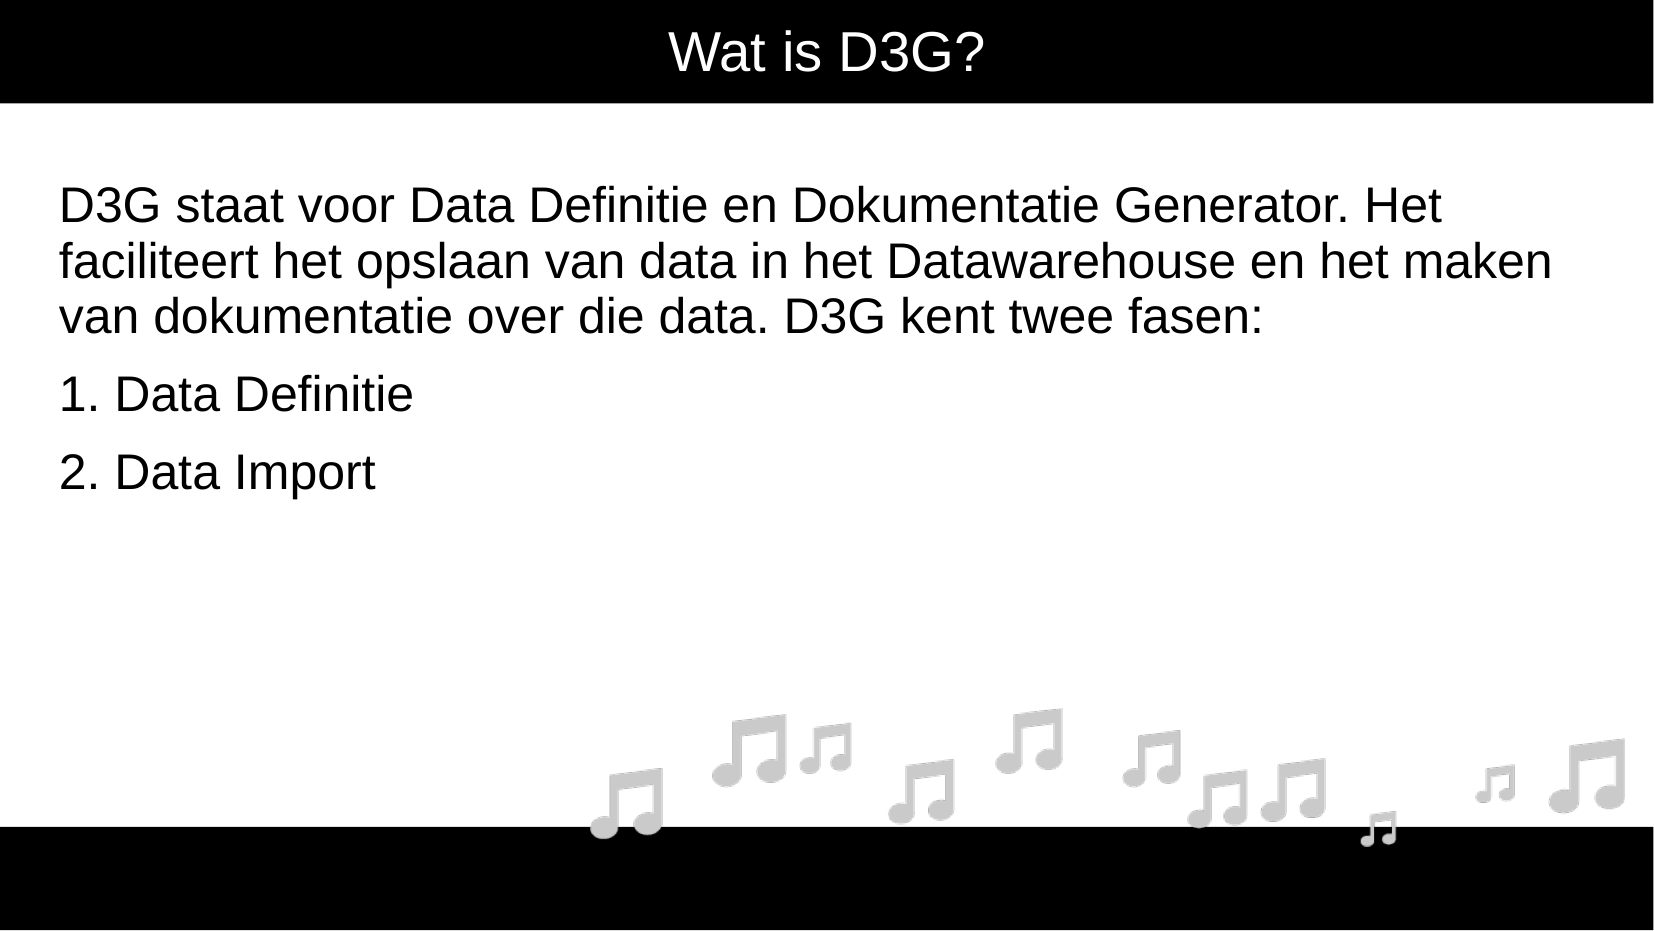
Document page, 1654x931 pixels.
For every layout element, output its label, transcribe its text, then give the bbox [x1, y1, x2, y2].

list D3G staat voor Data Definitie en Dokumentatie Generator. Het faciliteert het opslaan van data in het Datawarehouse en het maken van dokumentatie over die data. D3G kent twee fasen: 1. Data Definitie 2. Data Import [59, 177, 1595, 768]
title Wat is D3G? [59, 6, 1595, 98]
